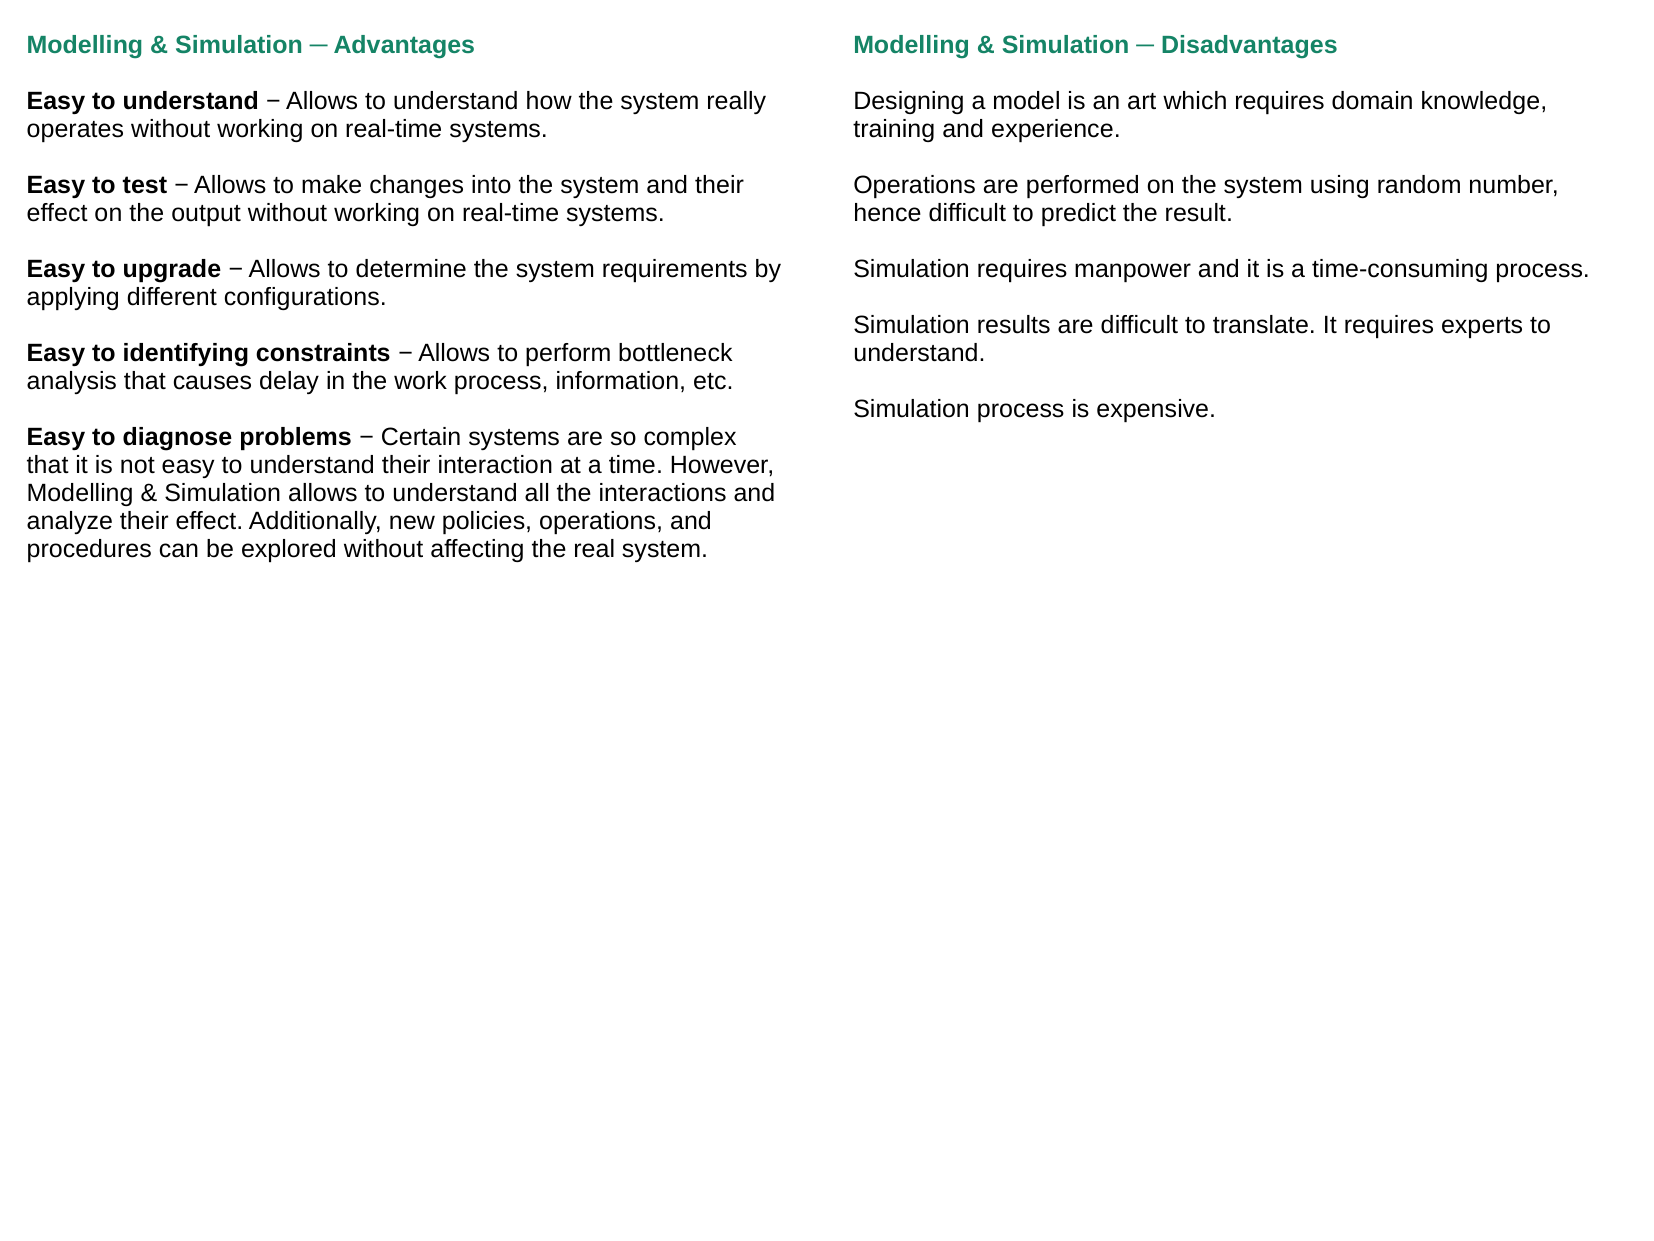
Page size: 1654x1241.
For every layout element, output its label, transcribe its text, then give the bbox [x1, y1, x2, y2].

text_box Modelling & Simulation ─ Disadvantages Designing a model is an art which requires domain knowledge, training and experience. Operations are performed on the system using random number, hence difficult to predict the result. Simulation requires manpower and it is a time-consuming process. Simulation results are difficult to translate. It requires experts to understand. Simulation process is expensive. [838, 23, 1625, 591]
text_box Modelling & Simulation ─ Advantages Easy to understand − Allows to understand how the system really operates without working on real-time systems. Easy to test − Allows to make changes into the system and their effect on the output without working on real-time systems. Easy to upgrade − Allows to determine the system requirements by applying different configurations. Easy to identifying constraints − Allows to perform bottleneck analysis that causes delay in the work process, information, etc. Easy to diagnose problems − Certain systems are so complex that it is not easy to understand their interaction at a time. However, Modelling & Simulation allows to understand all the interactions and analyze their effect. Additionally, new policies, operations, and procedures can be explored without affecting the real system. [11, 23, 798, 753]
